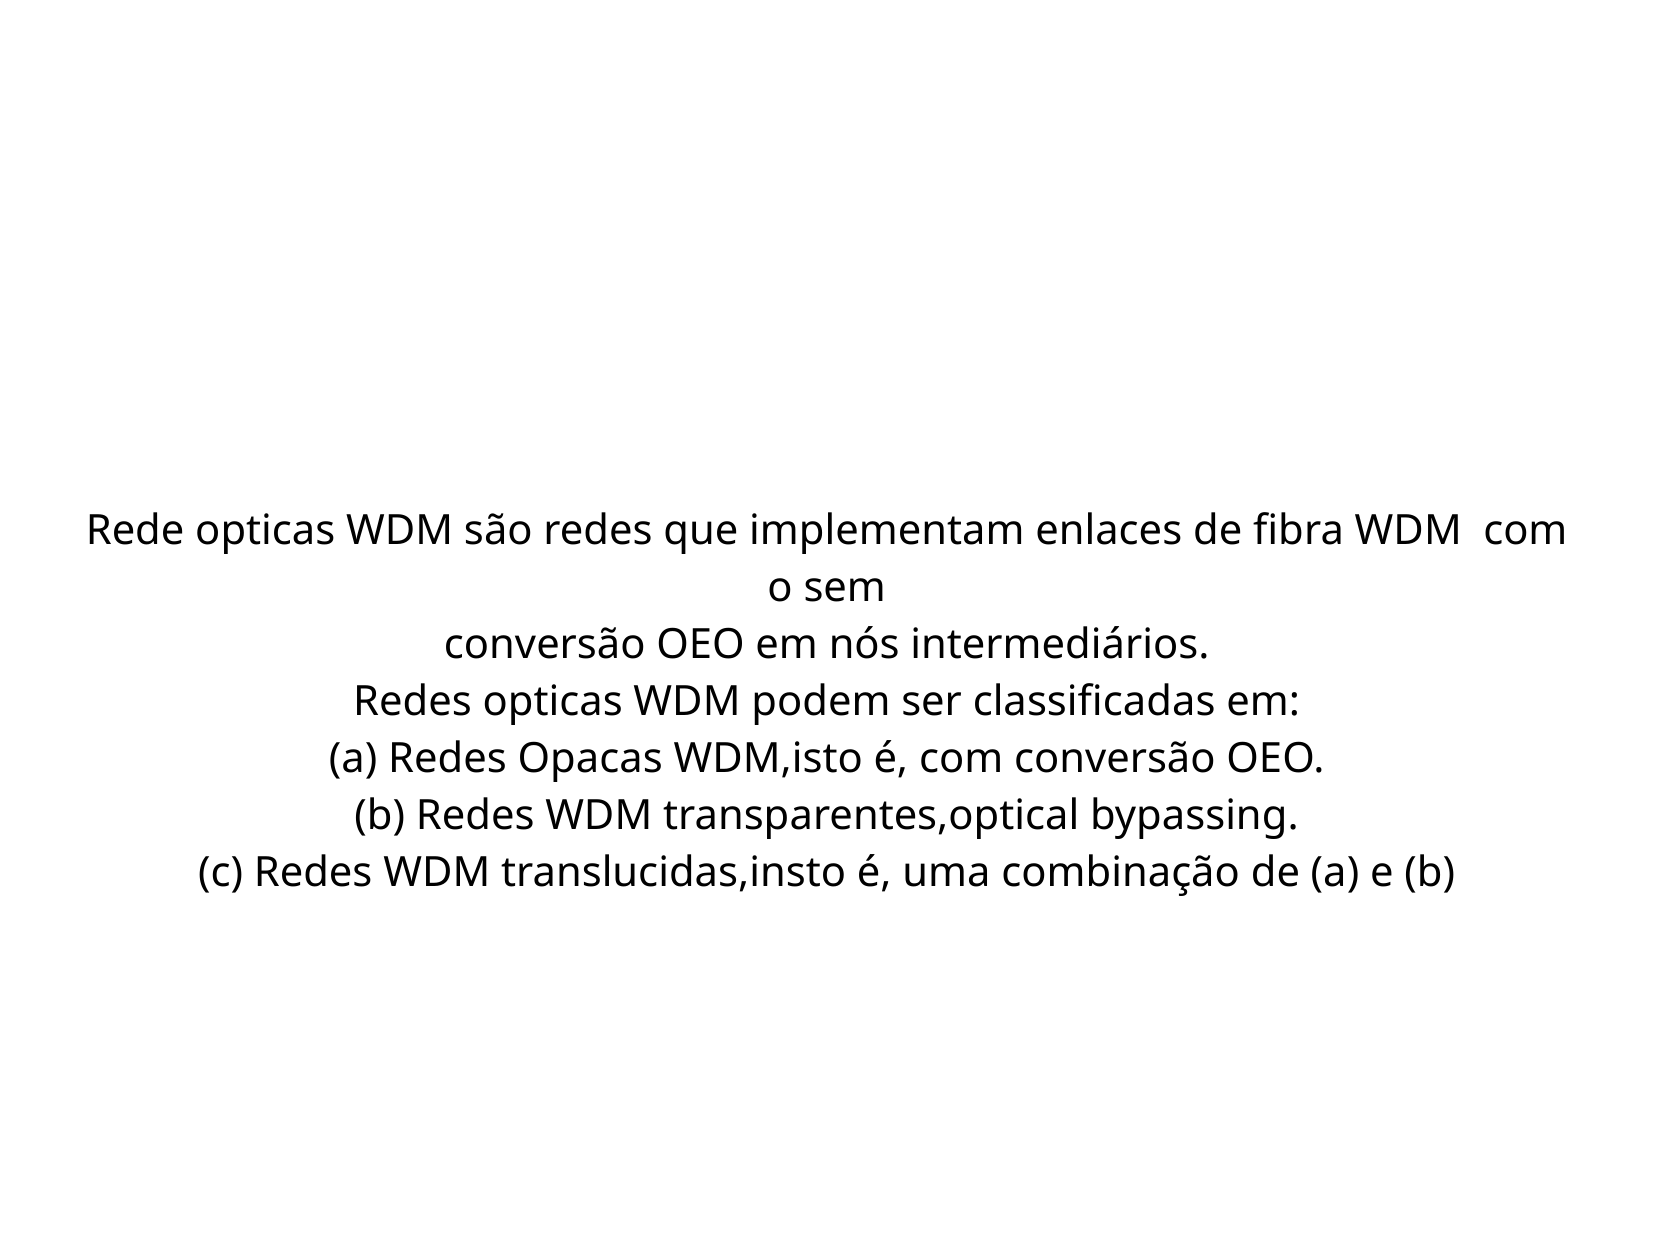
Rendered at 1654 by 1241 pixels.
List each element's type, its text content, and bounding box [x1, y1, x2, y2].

subtitle Rede opticas WDM são redes que implementam enlaces de fibra WDM com o sem conversão OEO em nós intermediários. Redes opticas WDM podem ser classificadas em: (a) Redes Opacas WDM,isto é, com conversão OEO. (b) Redes WDM transparentes,optical bypassing. (c) Redes WDM translucidas,insto é, uma combinação de (a) e (b) [82, 297, 1571, 1102]
